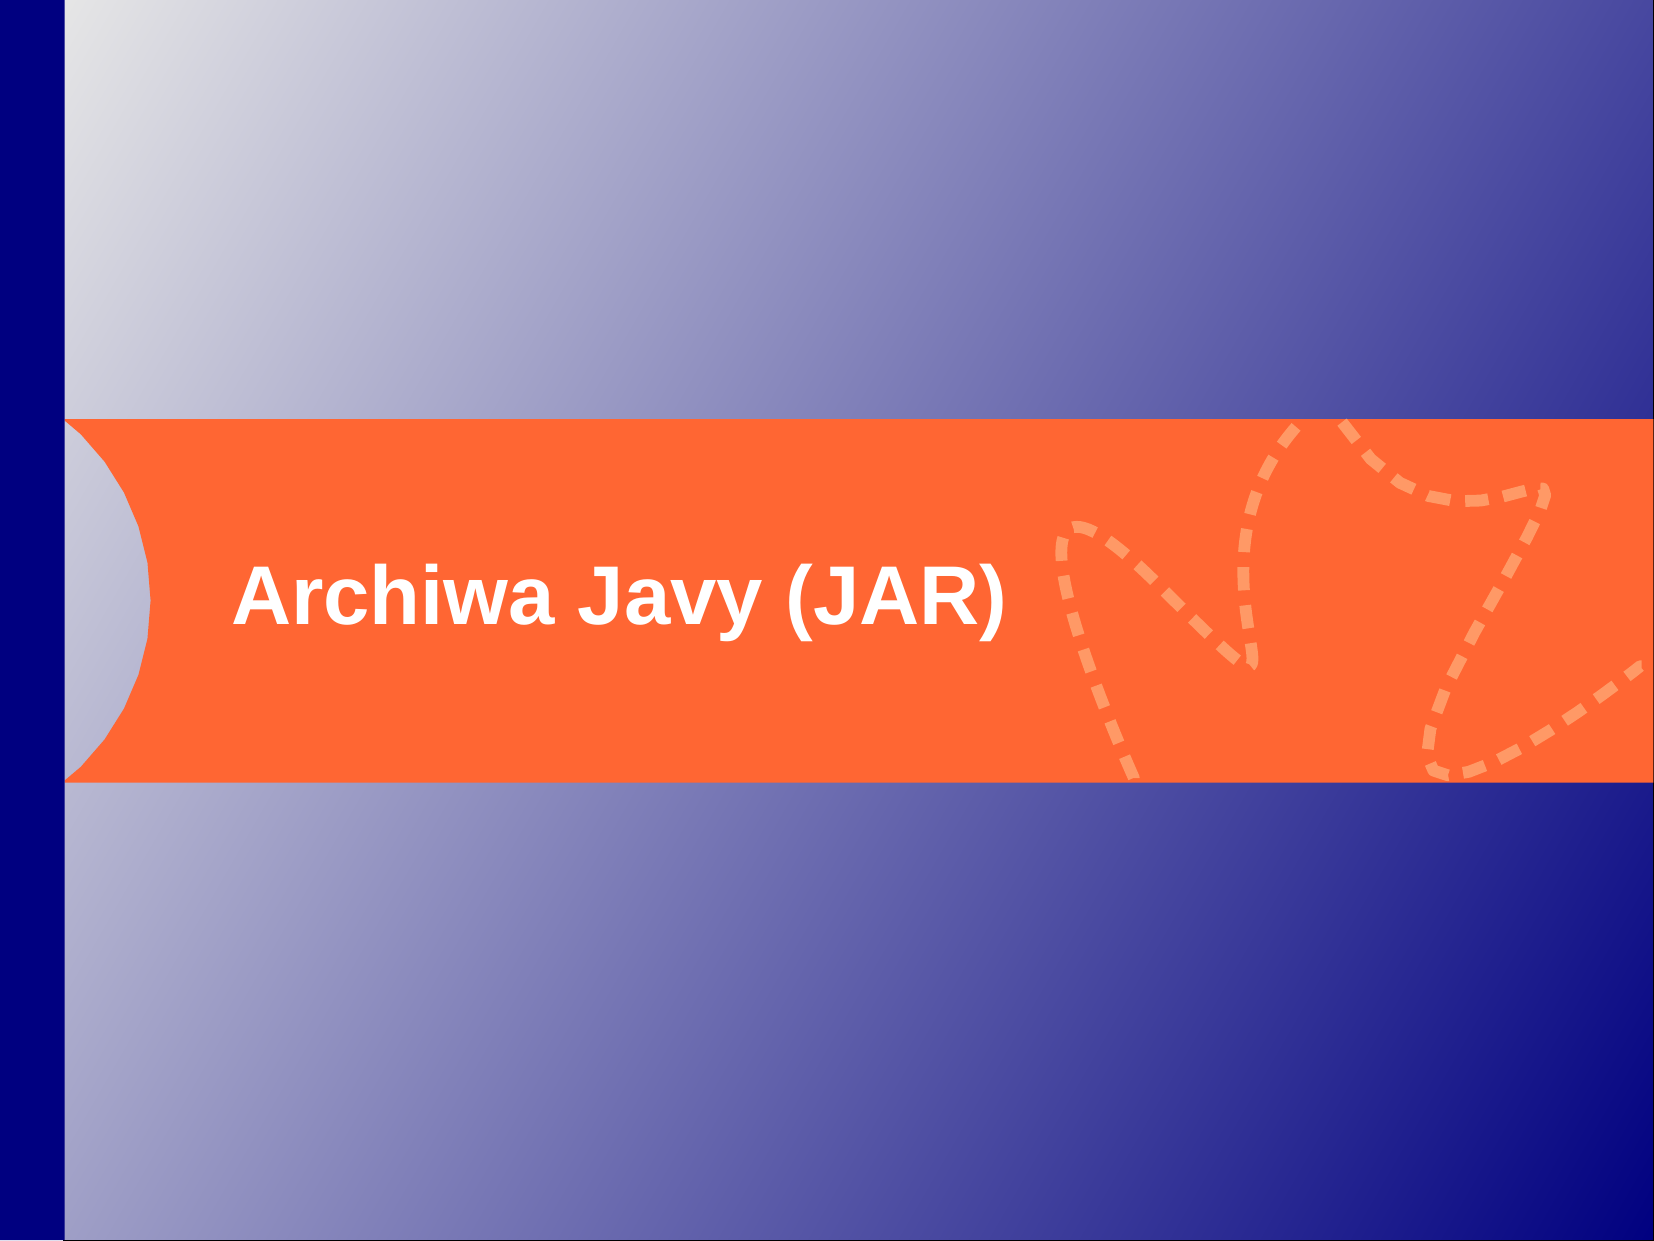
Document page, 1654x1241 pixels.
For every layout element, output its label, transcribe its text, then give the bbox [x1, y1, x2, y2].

title Archiwa Javy (JAR) [231, 497, 1127, 704]
